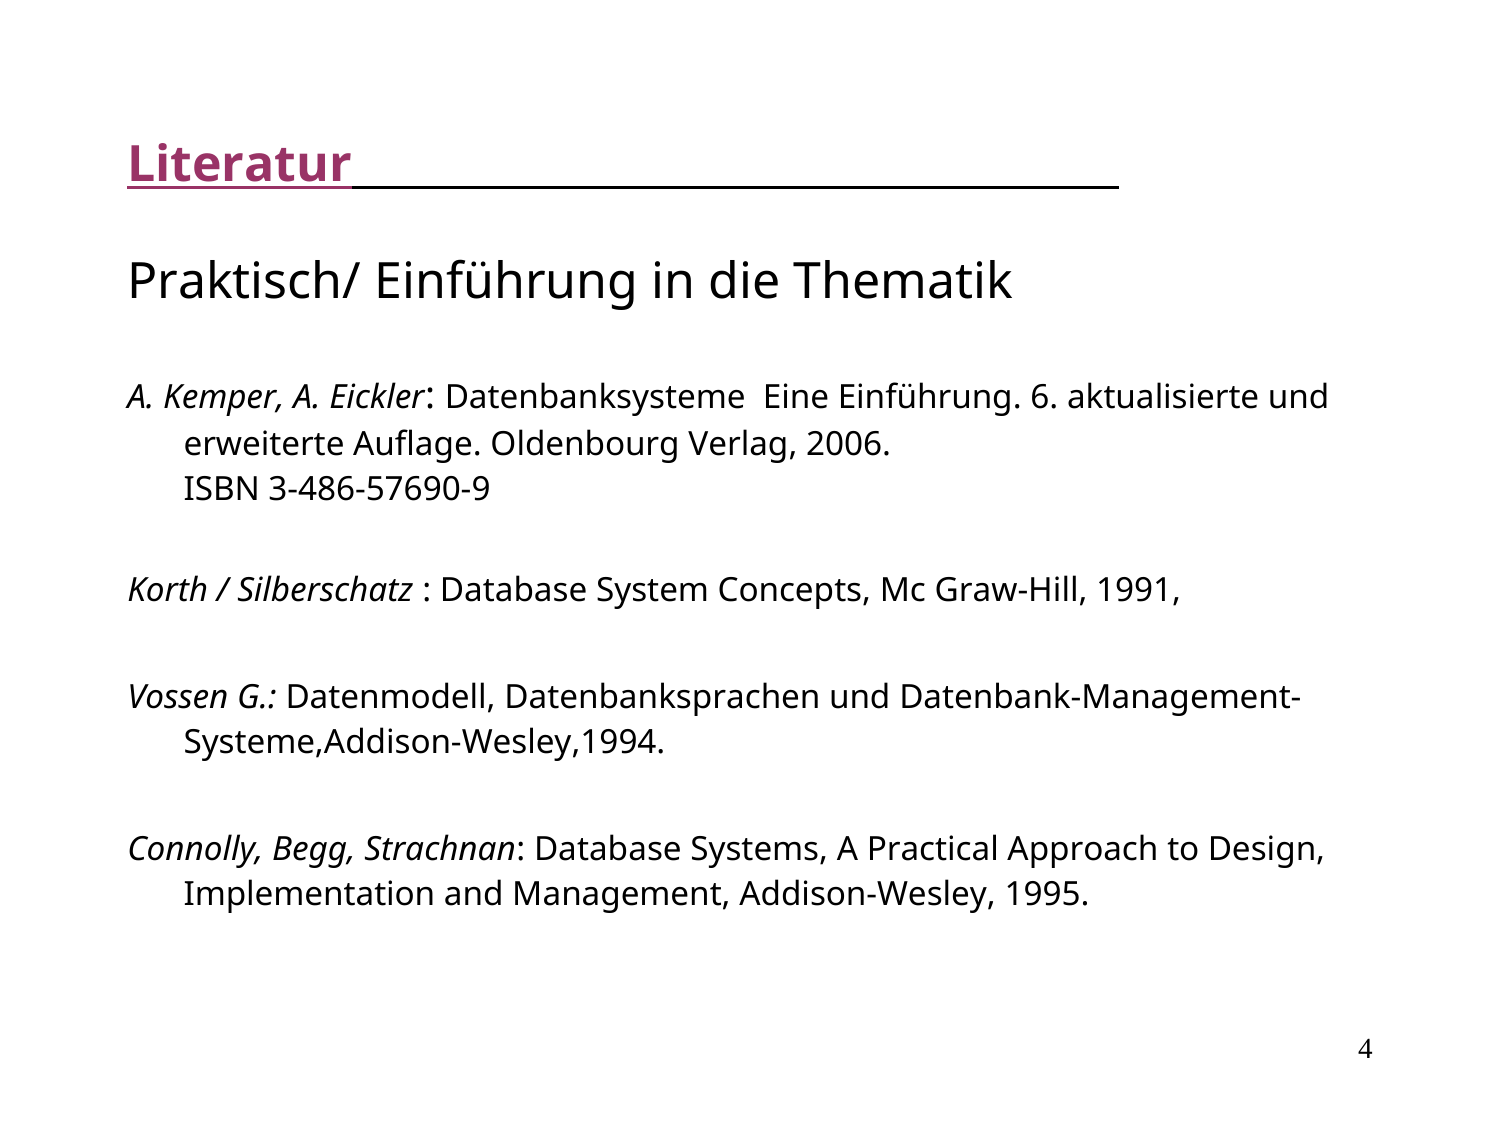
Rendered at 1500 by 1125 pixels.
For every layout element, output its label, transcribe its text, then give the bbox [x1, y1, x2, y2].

list Praktisch/ Einführung in die Thematik A. Kemper, A. Eickler: Datenbanksysteme Eine Einführung. 6. aktualisierte und erweiterte Auflage. Oldenbourg Verlag, 2006. ISBN 3-486-57690-9 Korth / Silberschatz : Database System Concepts, Mc Graw-Hill, 1991, Vossen G.: Datenmodell, Datenbanksprachen und Datenbank-Management-Systeme,Addison-Wesley,1994. Connolly, Begg, Strachnan: Database Systems, A Practical Approach to Design, Implementation and Management, Addison-Wesley, 1995. [112, 237, 1388, 1000]
title Literatur [112, 99, 1388, 225]
